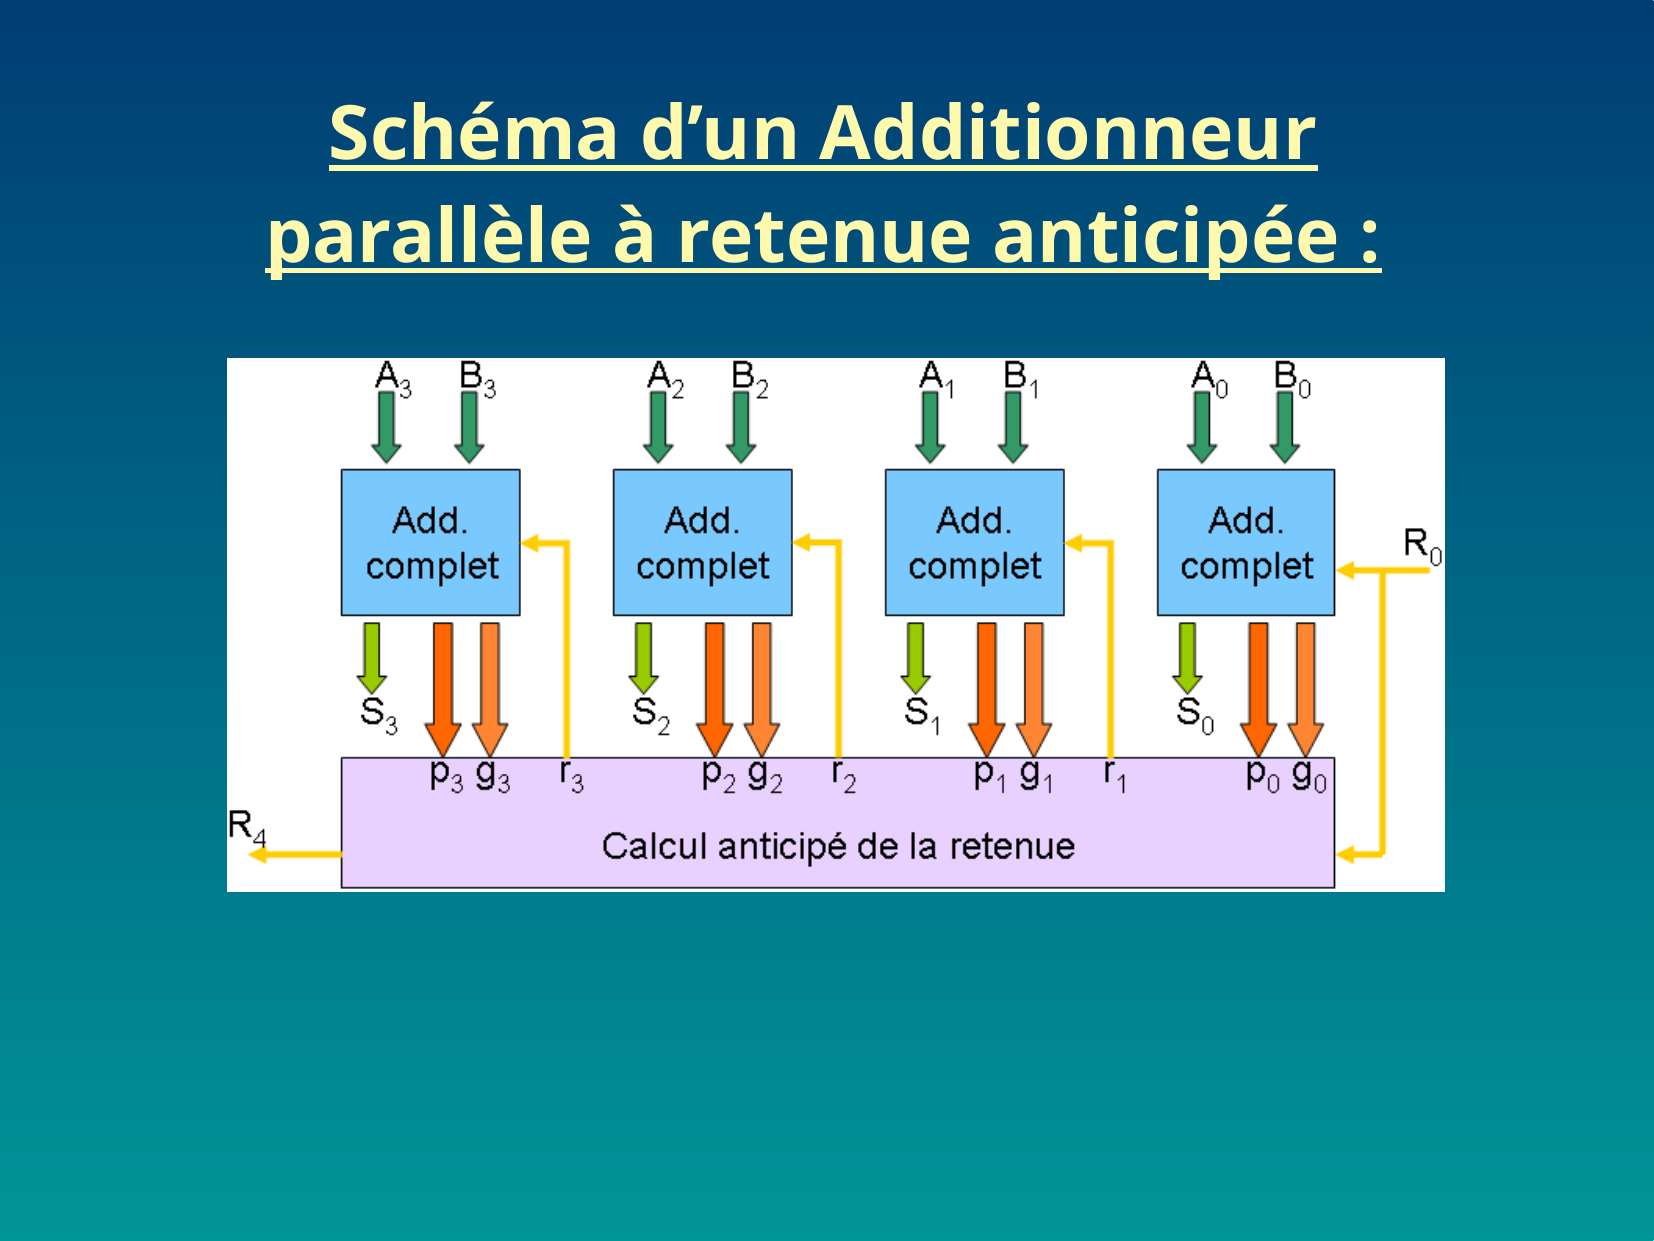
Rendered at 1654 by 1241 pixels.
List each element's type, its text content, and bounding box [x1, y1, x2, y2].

text_box Schéma d’un Additionneur parallèle à retenue anticipée : [229, 72, 1418, 249]
picture [227, 359, 1445, 892]
